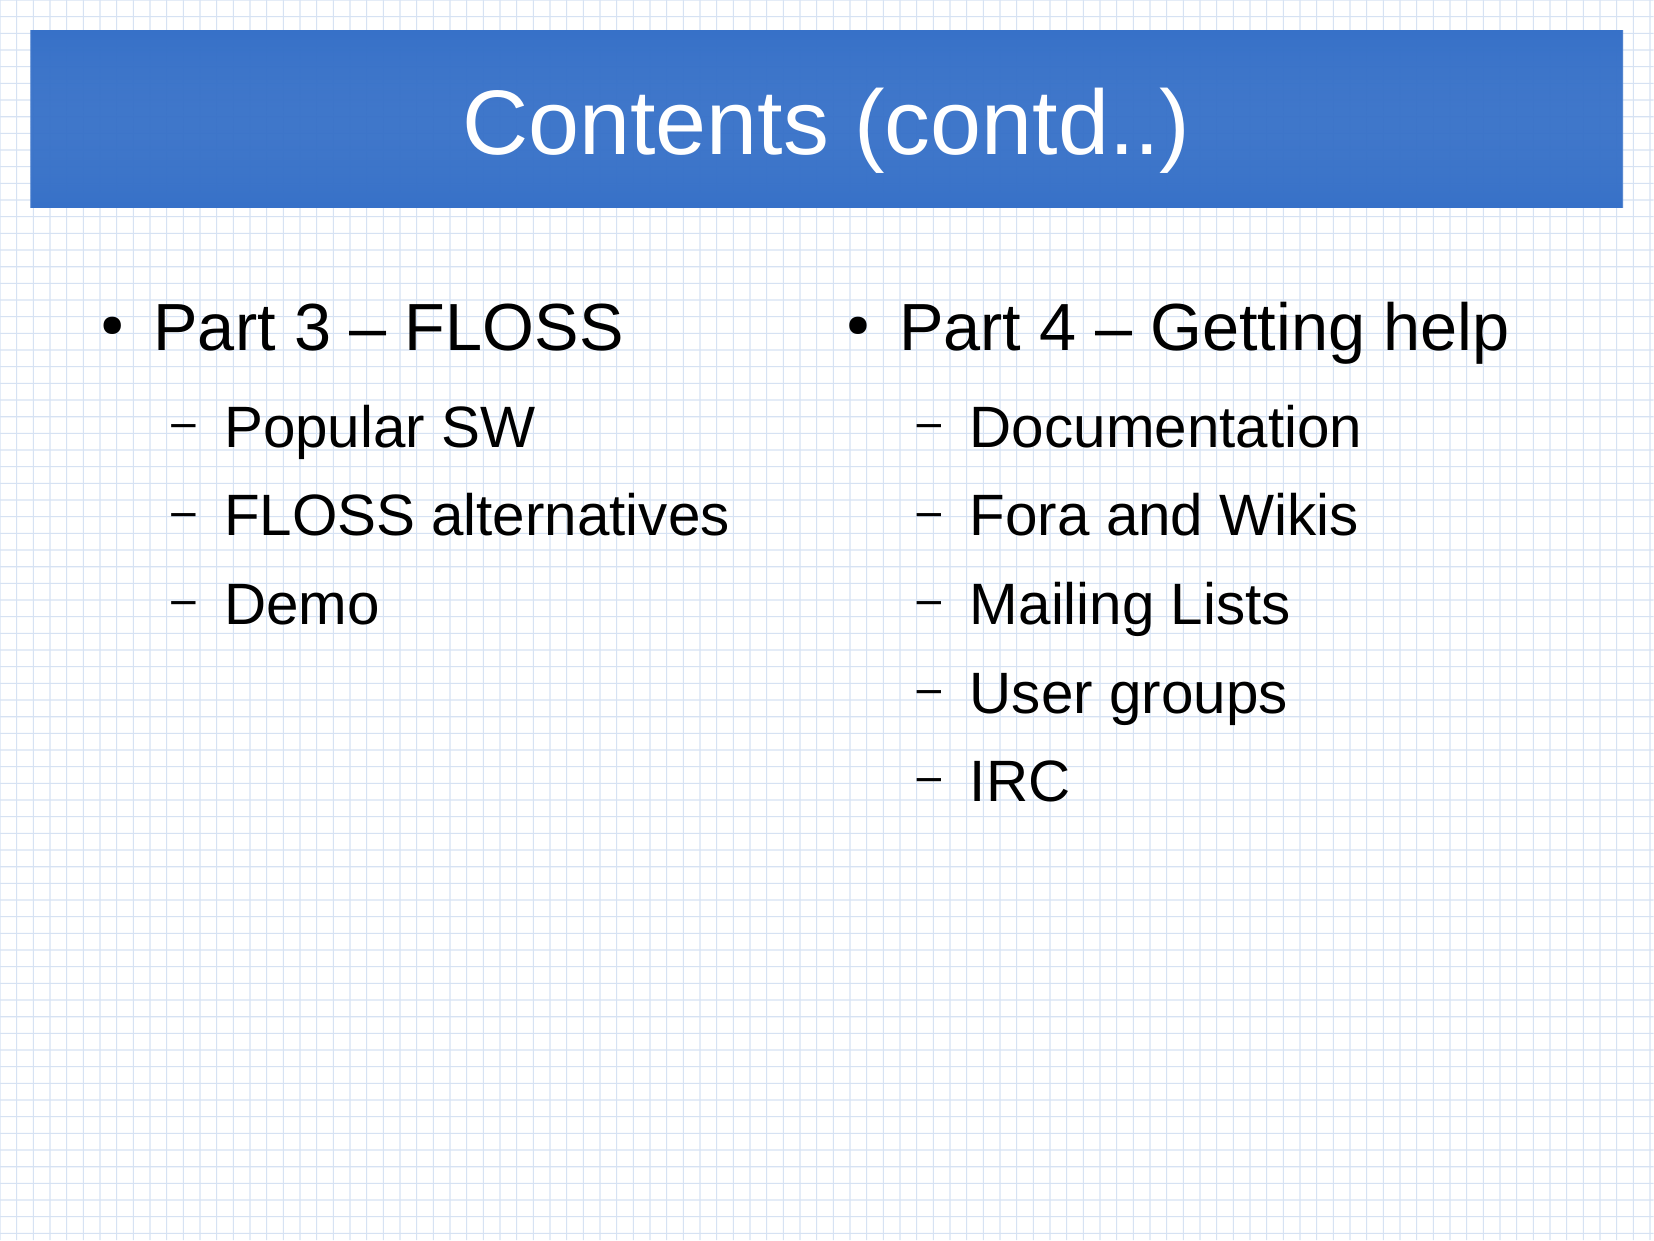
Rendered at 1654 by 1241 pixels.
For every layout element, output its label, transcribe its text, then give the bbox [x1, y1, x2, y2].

list Part 3 – FLOSS Popular SW FLOSS alternatives Demo [82, 290, 793, 1010]
title Contents (contd..) [82, 35, 1571, 210]
list Part 4 – Getting help Documentation Fora and Wikis Mailing Lists User groups IRC [828, 290, 1539, 1010]
